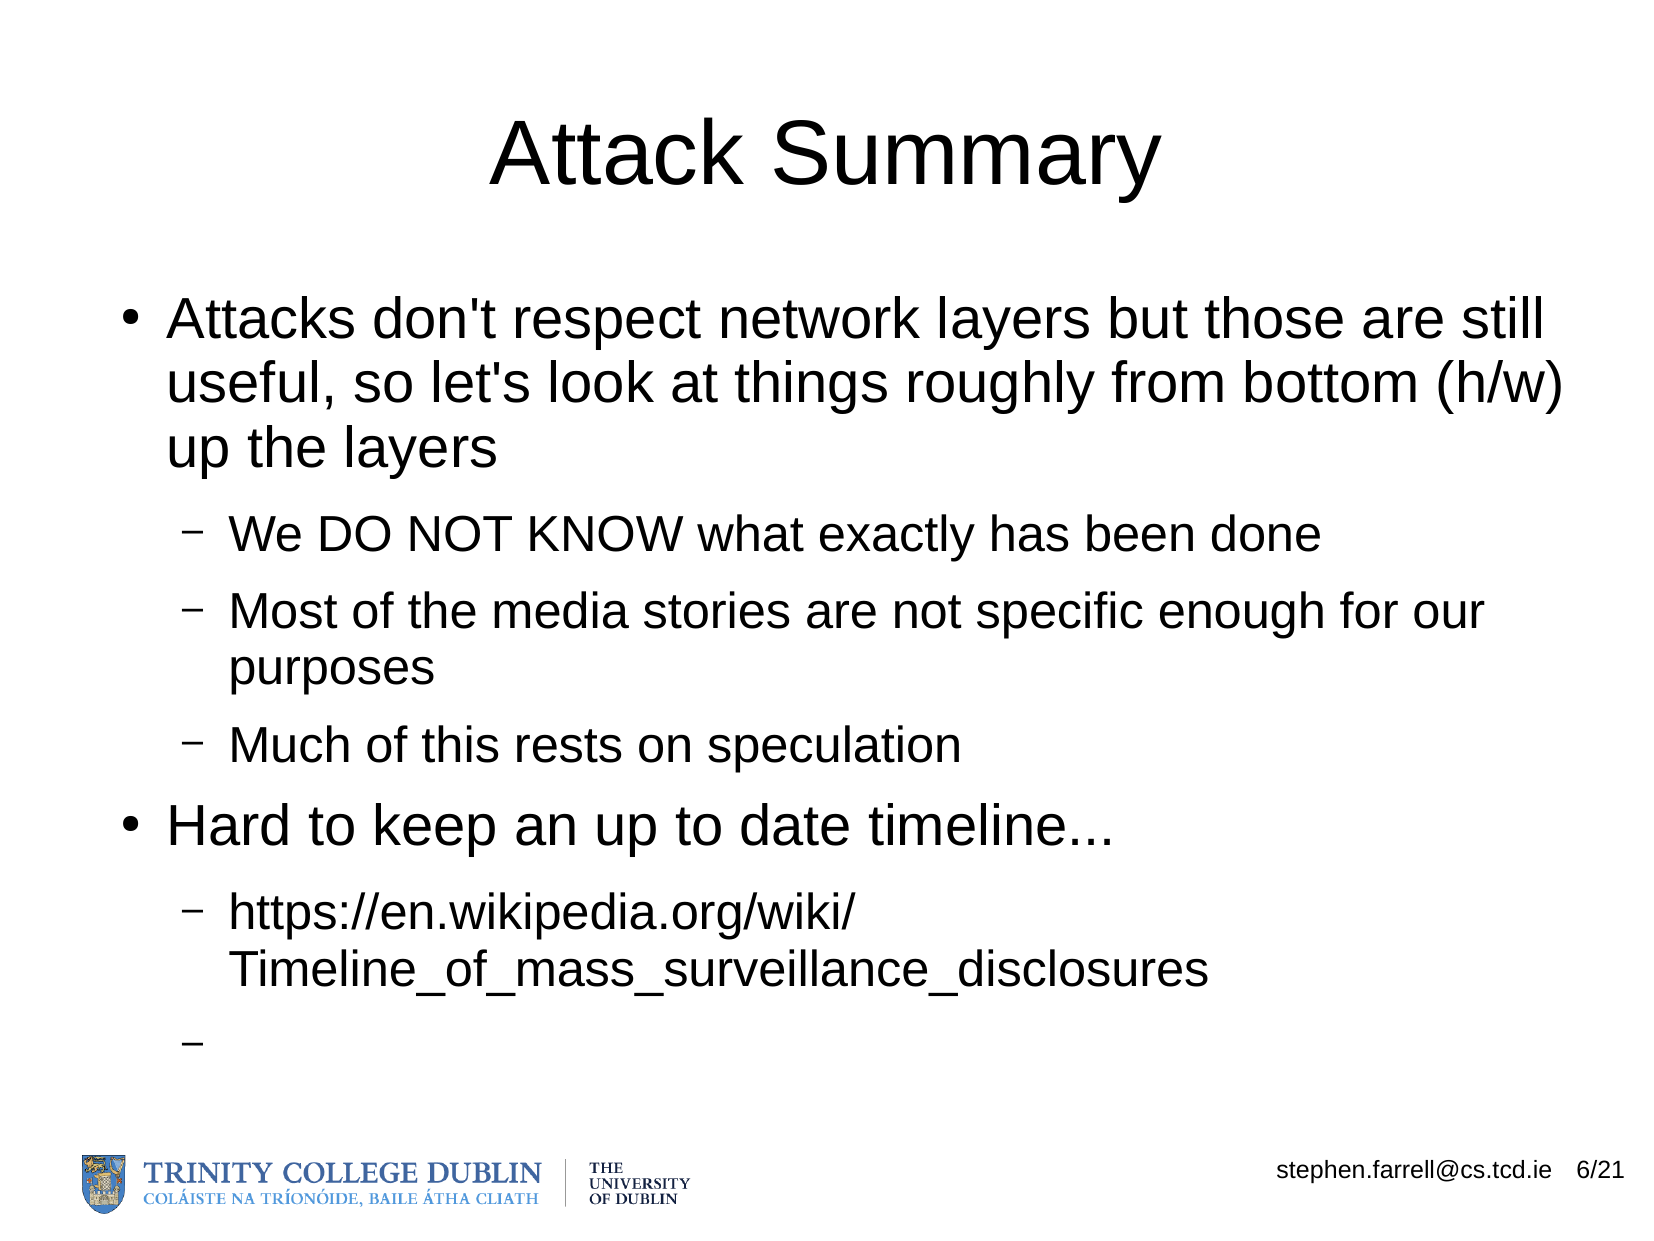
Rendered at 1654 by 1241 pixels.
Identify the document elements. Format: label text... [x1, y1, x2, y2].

list Attacks don't respect network layers but those are still useful, so let's look at things roughly from bottom (h/w) up the layers We DO NOT KNOW what exactly has been done Most of the media stories are not specific enough for our purposes Much of this rests on speculation Hard to keep an up to date timeline... https://en.wikipedia.org/wiki/Timeline_of_mass_surveillance_disclosures [105, 285, 1594, 1006]
title Attack Summary [82, 49, 1571, 257]
picture [82, 1155, 694, 1214]
